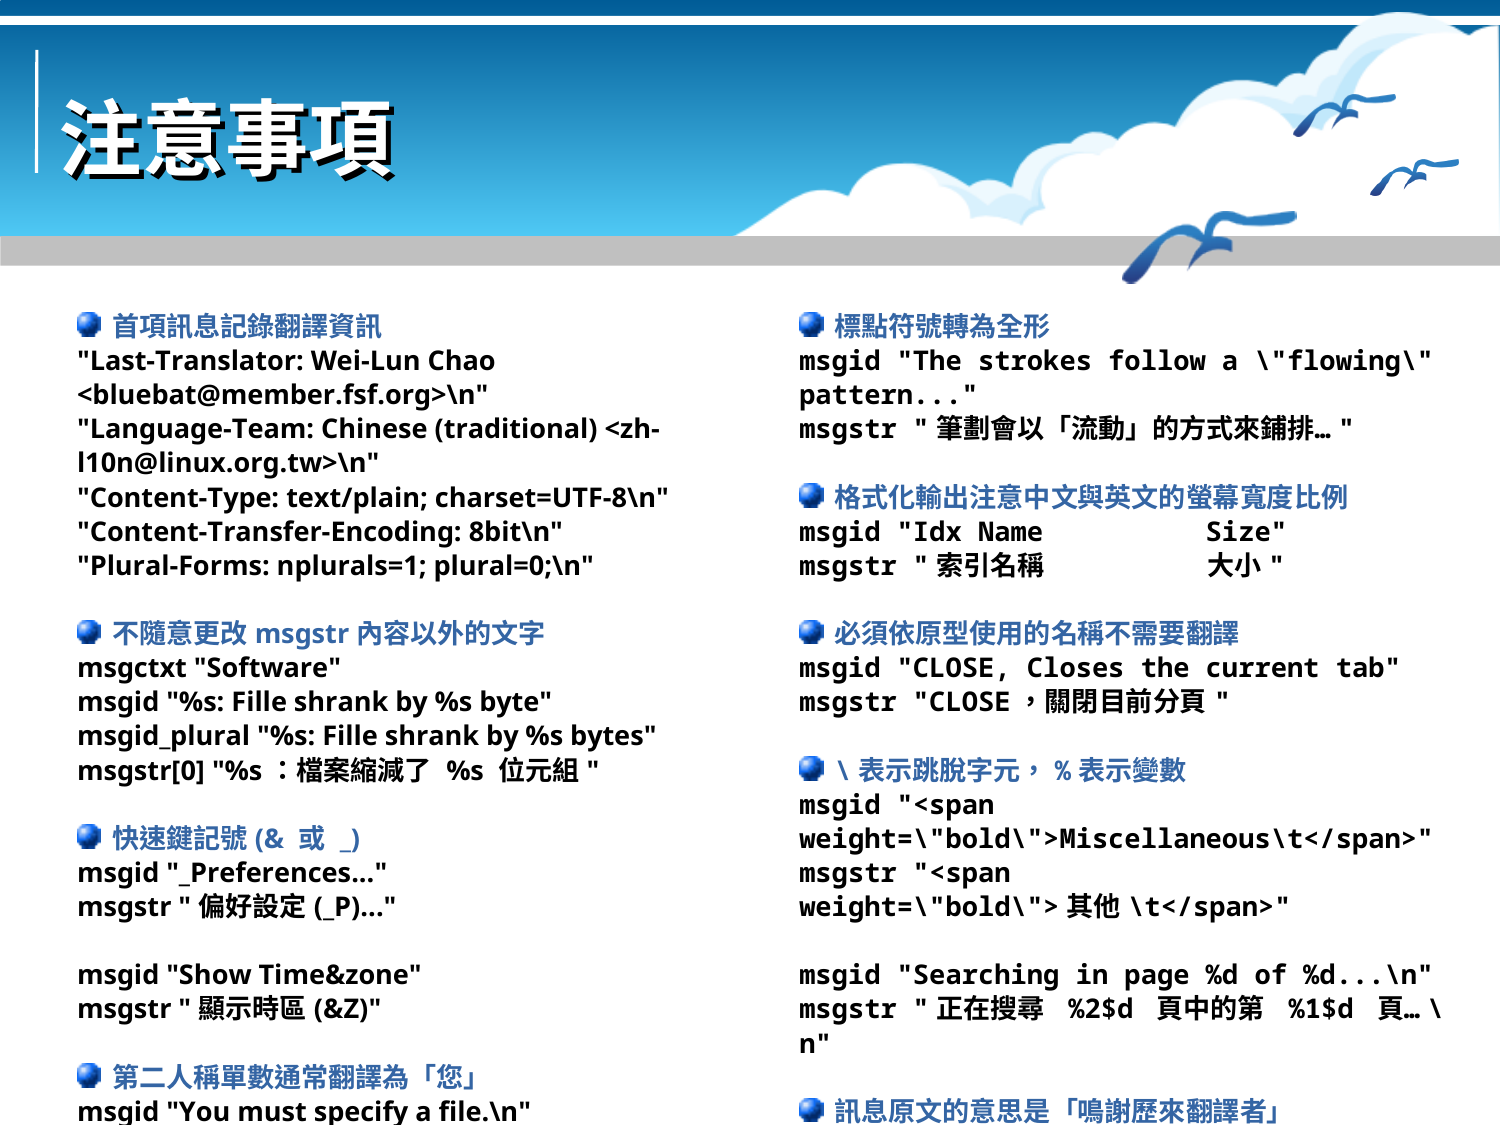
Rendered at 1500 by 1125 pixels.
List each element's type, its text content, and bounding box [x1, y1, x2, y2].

picture [77, 1063, 101, 1088]
list 標點符號轉為全形 msgid "The strokes follow a \"flowing\" pattern..." msgstr "筆劃會以「流動」的方式來鋪排…" 格式化輸出注意中文與英文的螢幕寬度比例 msgid "Idx Name Size" msgstr "索引名稱 大小" 必須依原型使用的名稱不需要翻譯 msgid "CLOSE, Closes the current tab" msgstr "CLOSE，關閉目前分頁" \表示跳脫字元，%表示變數 msgid "<span weight=\"bold\">Miscellaneous\t</span>" msgstr "<span weight=\"bold\">其他\t</span>" msgid "Searching in page %d of %d...\n" msgstr "正在搜尋 %2$d 頁中的第 %1$d 頁…\n" 訊息原文的意思是「鳴謝歷來翻譯者」 msgid "translator-credits" msgstr "趙惟倫 <bluebat@member.fsf.org>, 2006" [799, 309, 1455, 1058]
picture [799, 1098, 824, 1122]
list 首項訊息記錄翻譯資訊 "Last-Translator: Wei-Lun Chao <bluebat@member.fsf.org>\n" "Language-Team: Chinese (traditional) <zh-l10n@linux.org.tw>\n" "Content-Type: text/plain; charset=UTF-8\n" "Content-Transfer-Encoding: 8bit\n" "Plural-Forms: nplurals=1; plural=0;\n" 不隨意更改msgstr內容以外的文字 msgctxt "Software" msgid "%s: Fille shrank by %s byte" msgid_plural "%s: Fille shrank by %s bytes" msgstr[0] "%s：檔案縮減了 %s 位元組" 快速鍵記號(& 或 _) msgid "_Preferences..." msgstr "偏好設定(_P)..." msgid "Show Time&zone" msgstr "顯示時區(&Z)" 第二人稱單數通常翻譯為「您」 msgid "You must specify a file.\n" msgstr "您必須指定檔案。\n" [77, 309, 782, 1060]
title 注意事項 [59, 86, 1465, 186]
picture [730, 12, 1500, 284]
